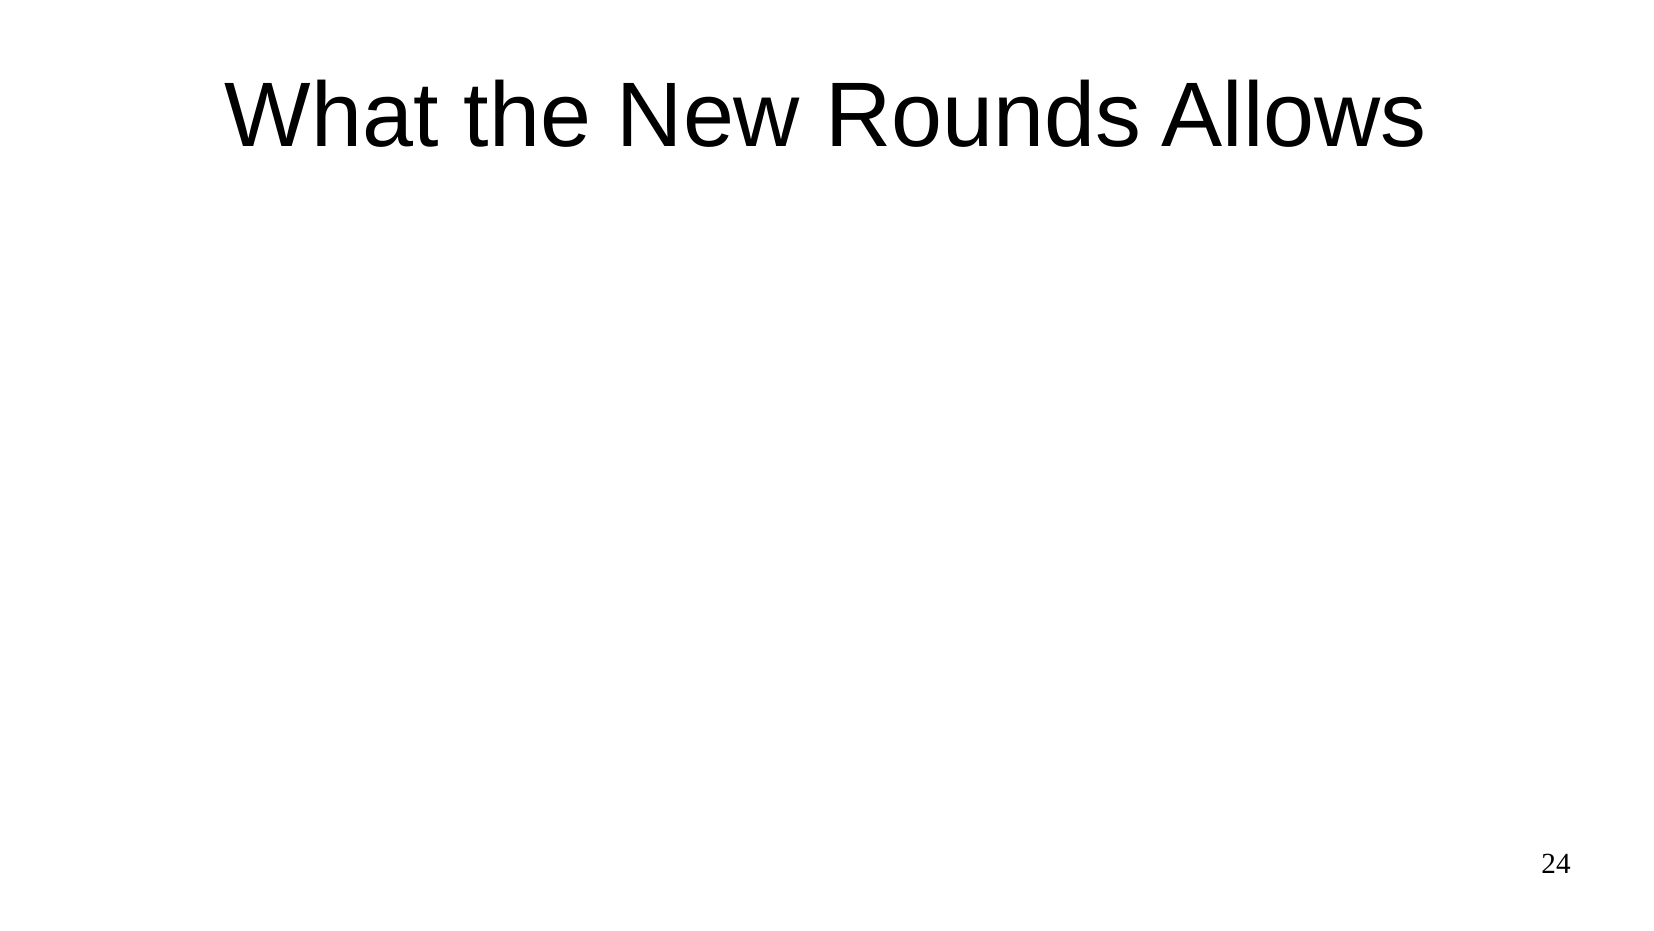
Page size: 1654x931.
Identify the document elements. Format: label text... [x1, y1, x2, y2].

title What the New Rounds Allows [82, 37, 1571, 193]
